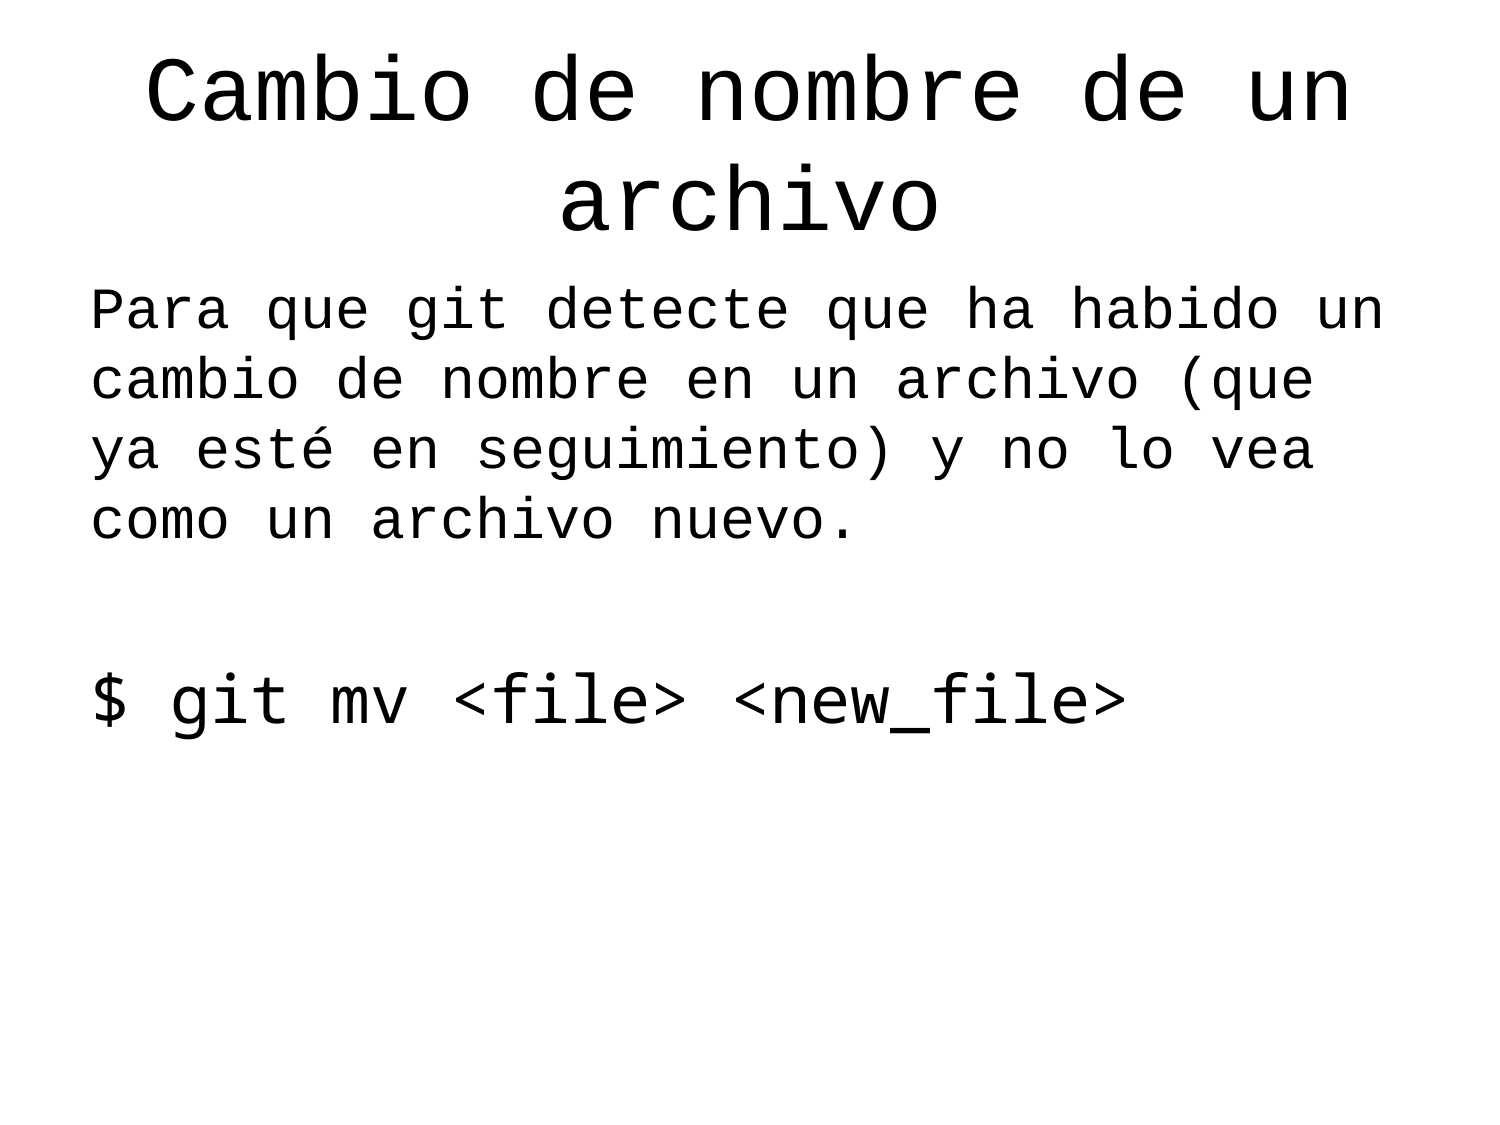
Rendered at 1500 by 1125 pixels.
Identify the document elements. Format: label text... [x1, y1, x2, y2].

title Cambio de nombre de un archivo [75, 45, 1425, 233]
list Para que git detecte que ha habido un cambio de nombre en un archivo (que ya esté en seguimiento) y no lo vea como un archivo nuevo. $ git mv <file> <new_file> [75, 262, 1425, 1005]
